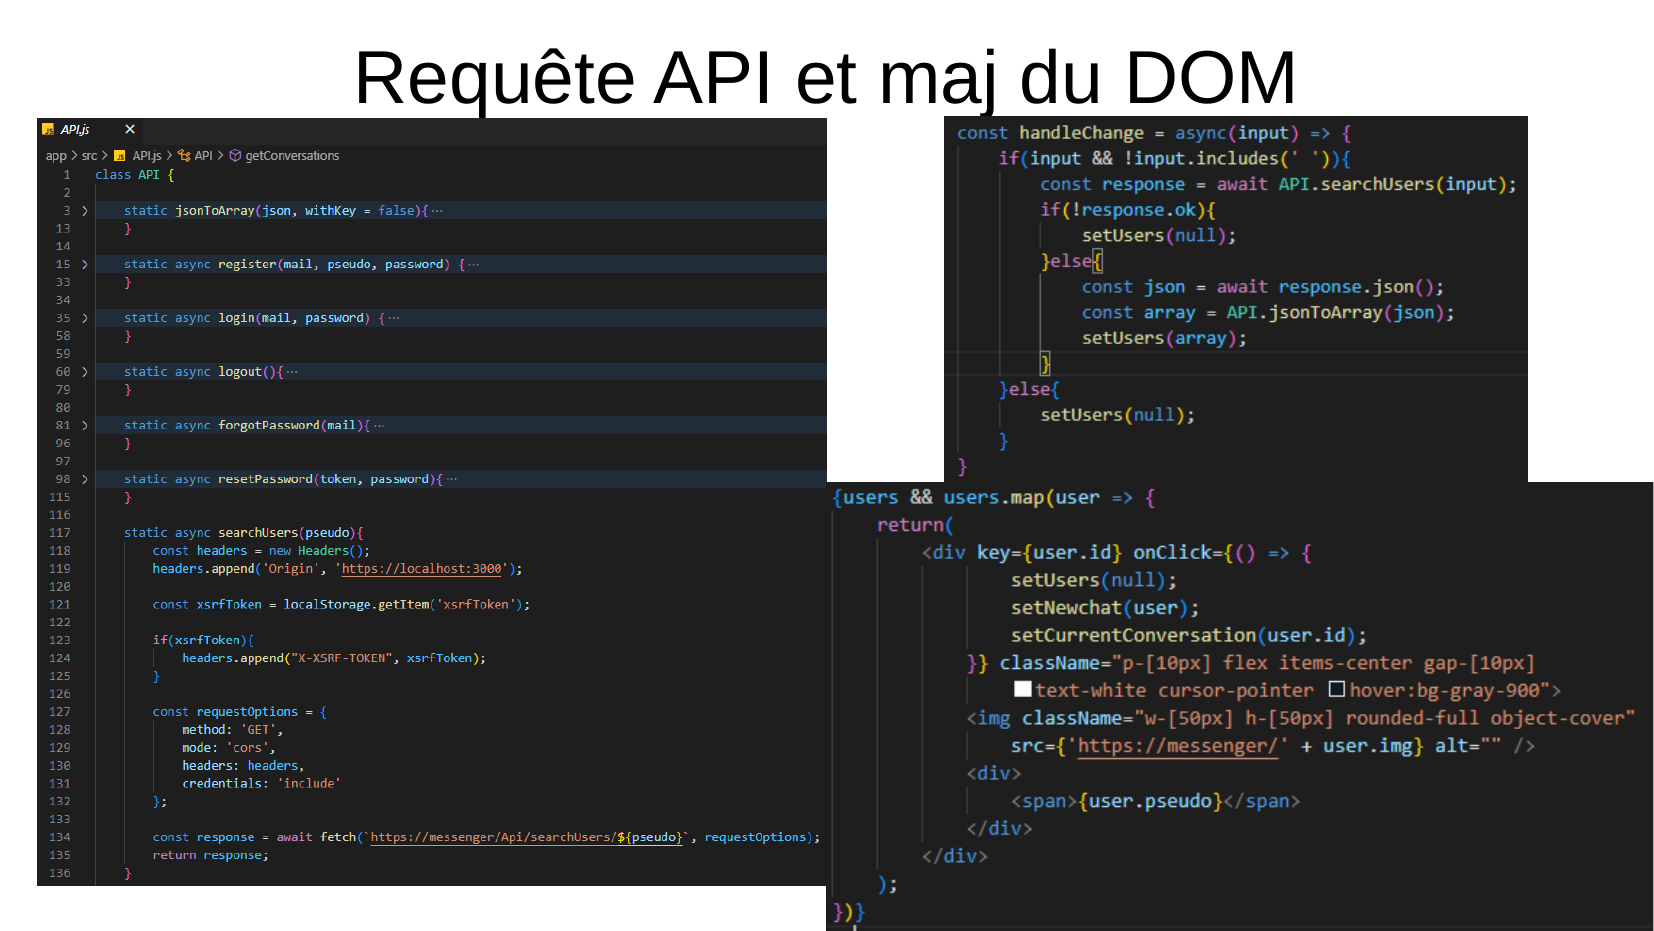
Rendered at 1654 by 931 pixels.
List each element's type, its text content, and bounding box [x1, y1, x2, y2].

title Requête API et maj du DOM [82, 0, 1571, 156]
picture [37, 116, 1654, 931]
